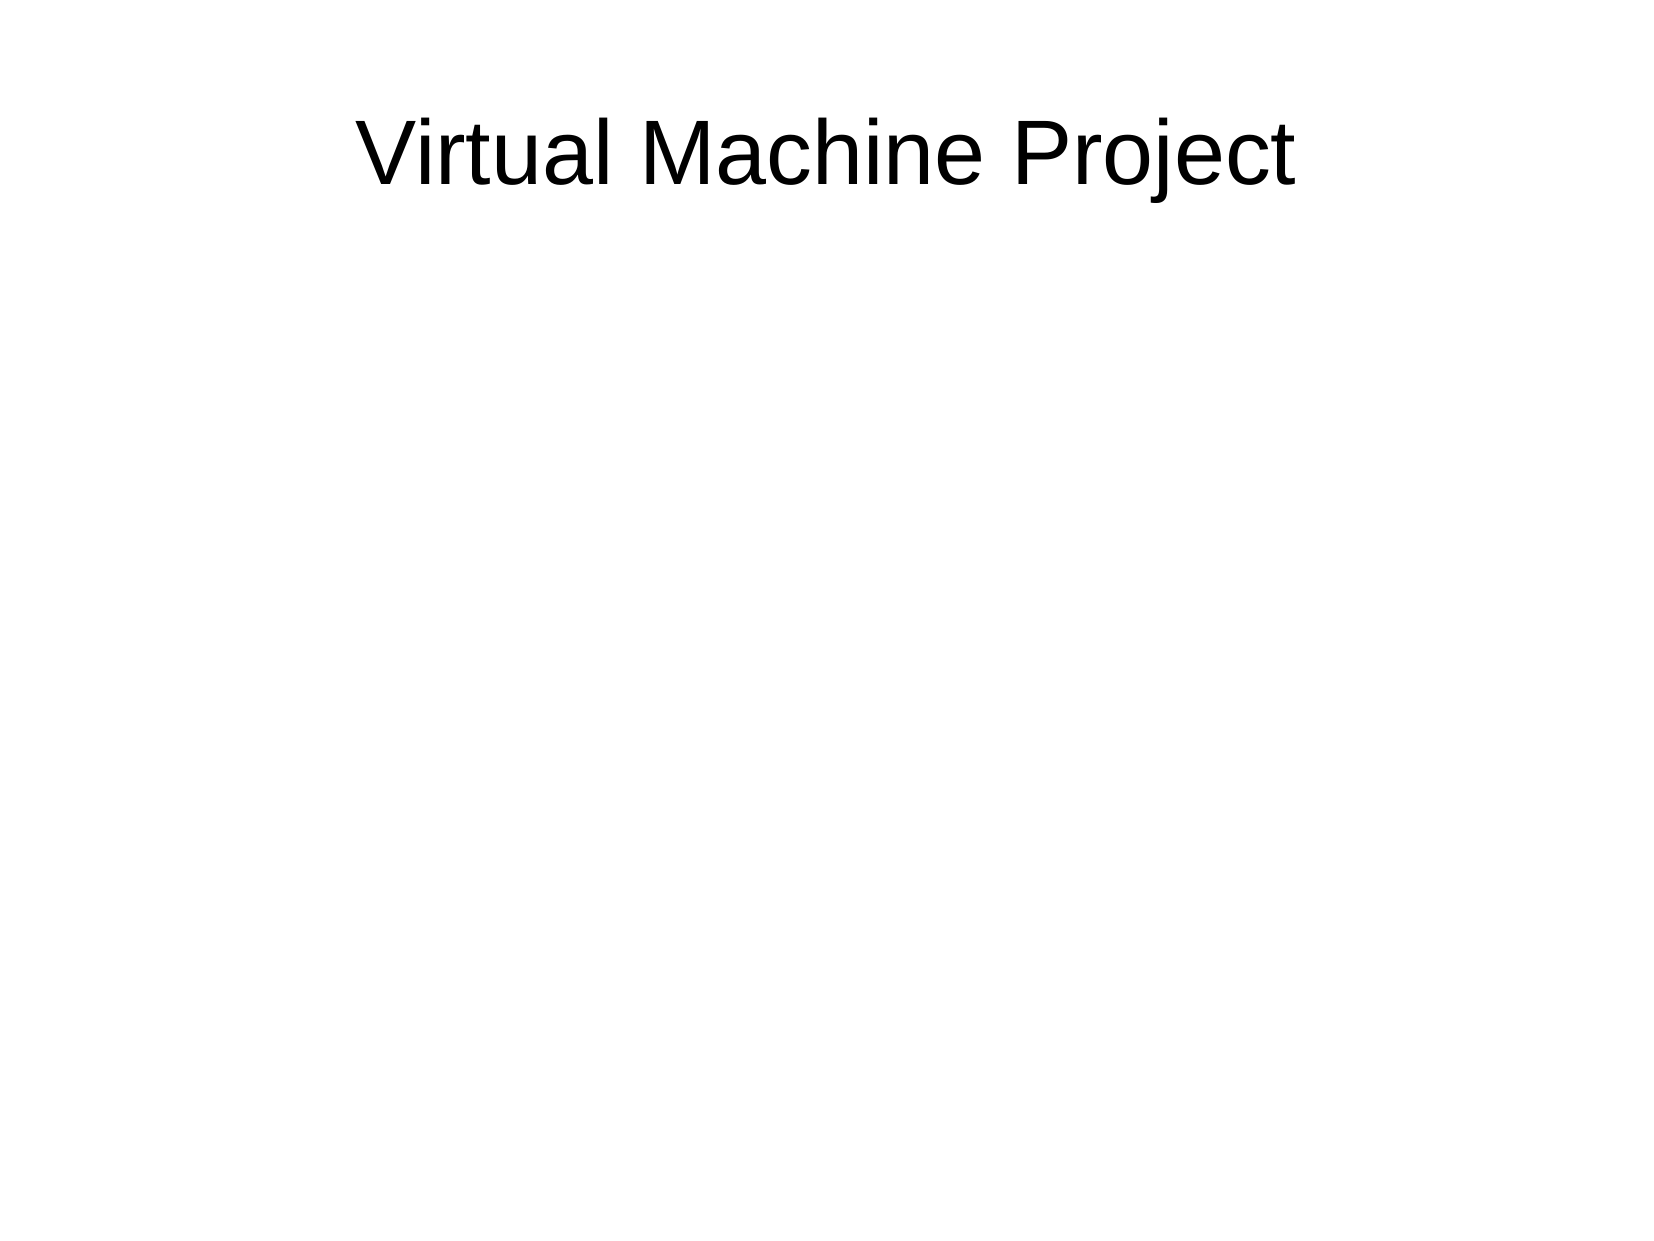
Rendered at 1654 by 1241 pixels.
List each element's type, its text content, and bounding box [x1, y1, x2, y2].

title Virtual Machine Project [82, 49, 1571, 257]
